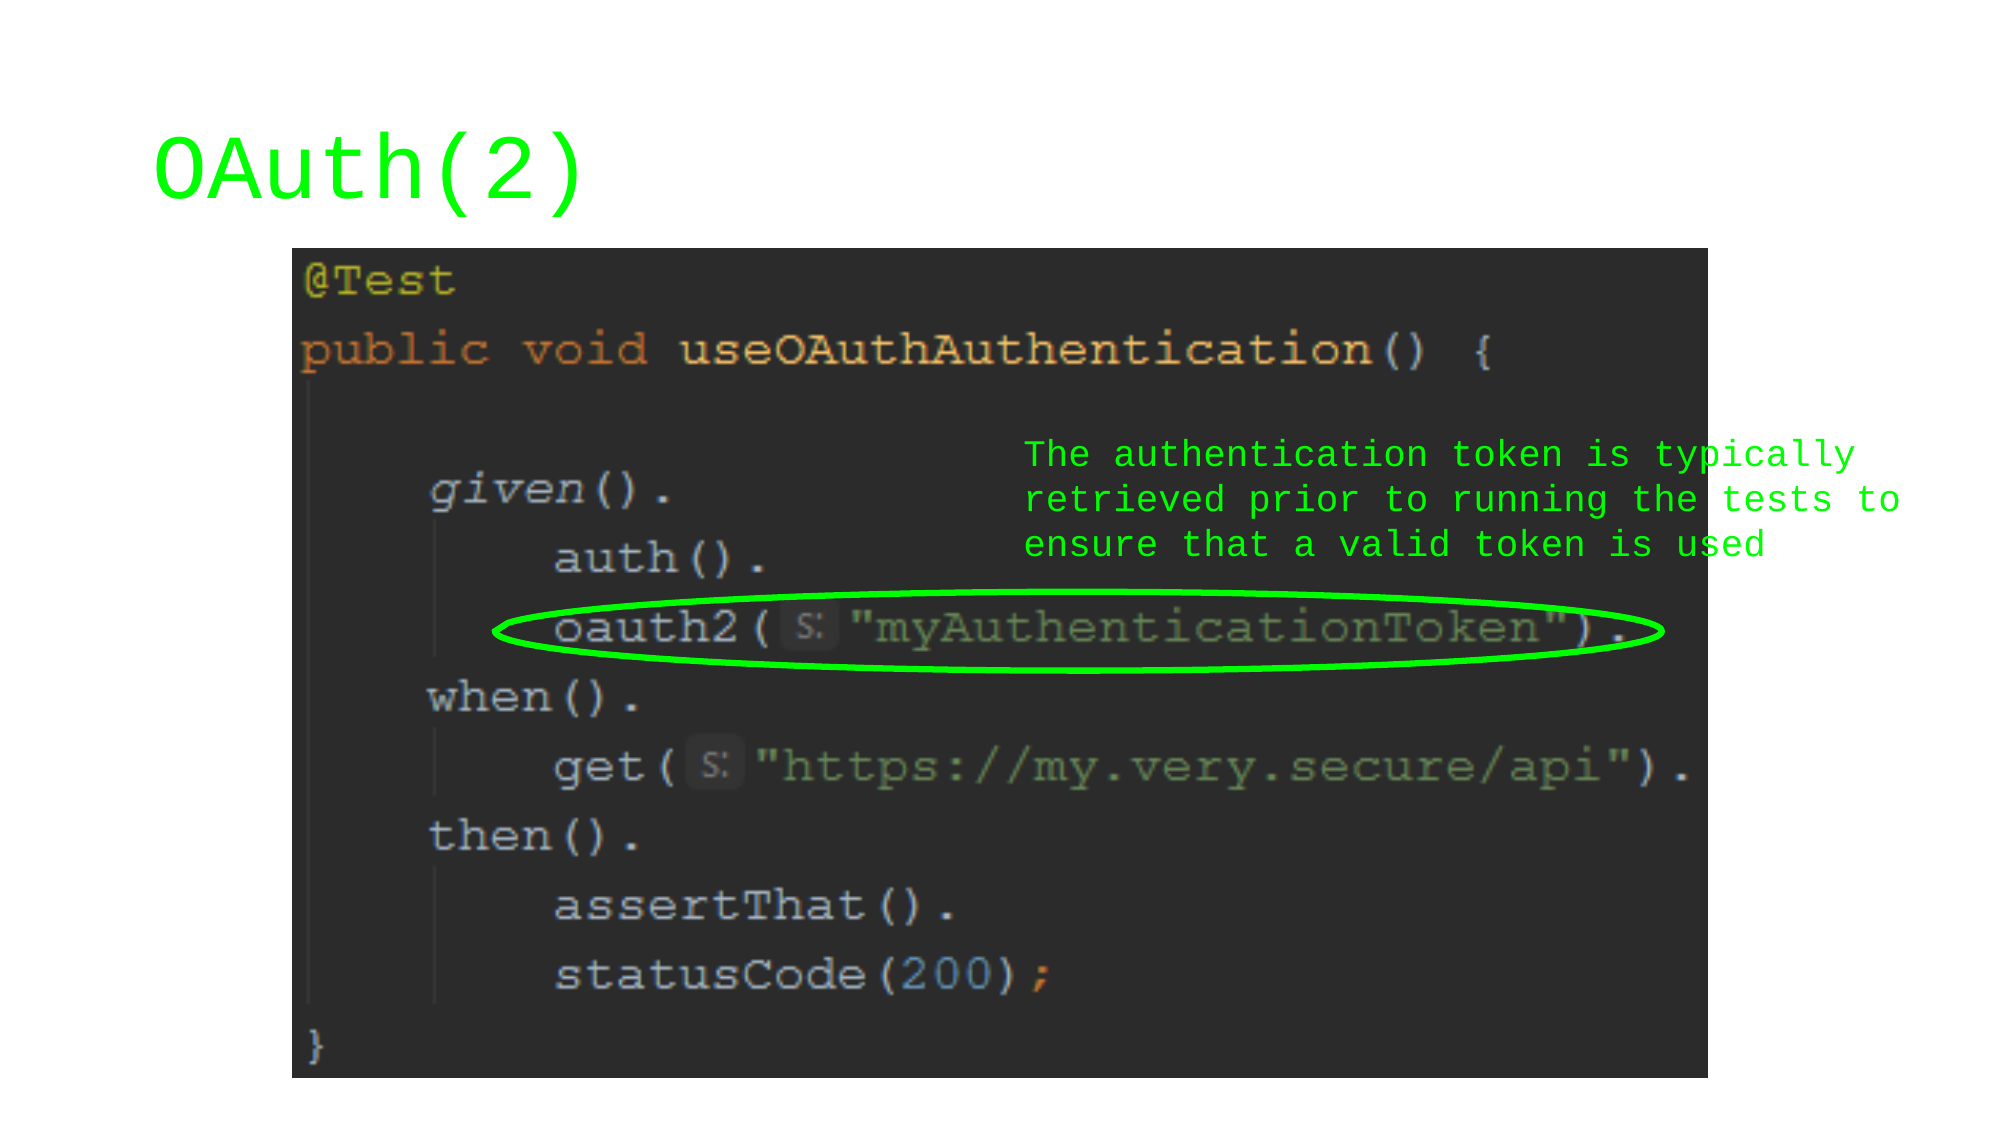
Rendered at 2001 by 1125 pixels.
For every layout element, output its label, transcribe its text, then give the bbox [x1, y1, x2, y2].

text_box The authentication token is typically retrieved prior to running the tests to ensure that a valid token is used [1008, 421, 1932, 574]
picture [292, 248, 1708, 1078]
title OAuth(2) [137, 59, 1863, 278]
